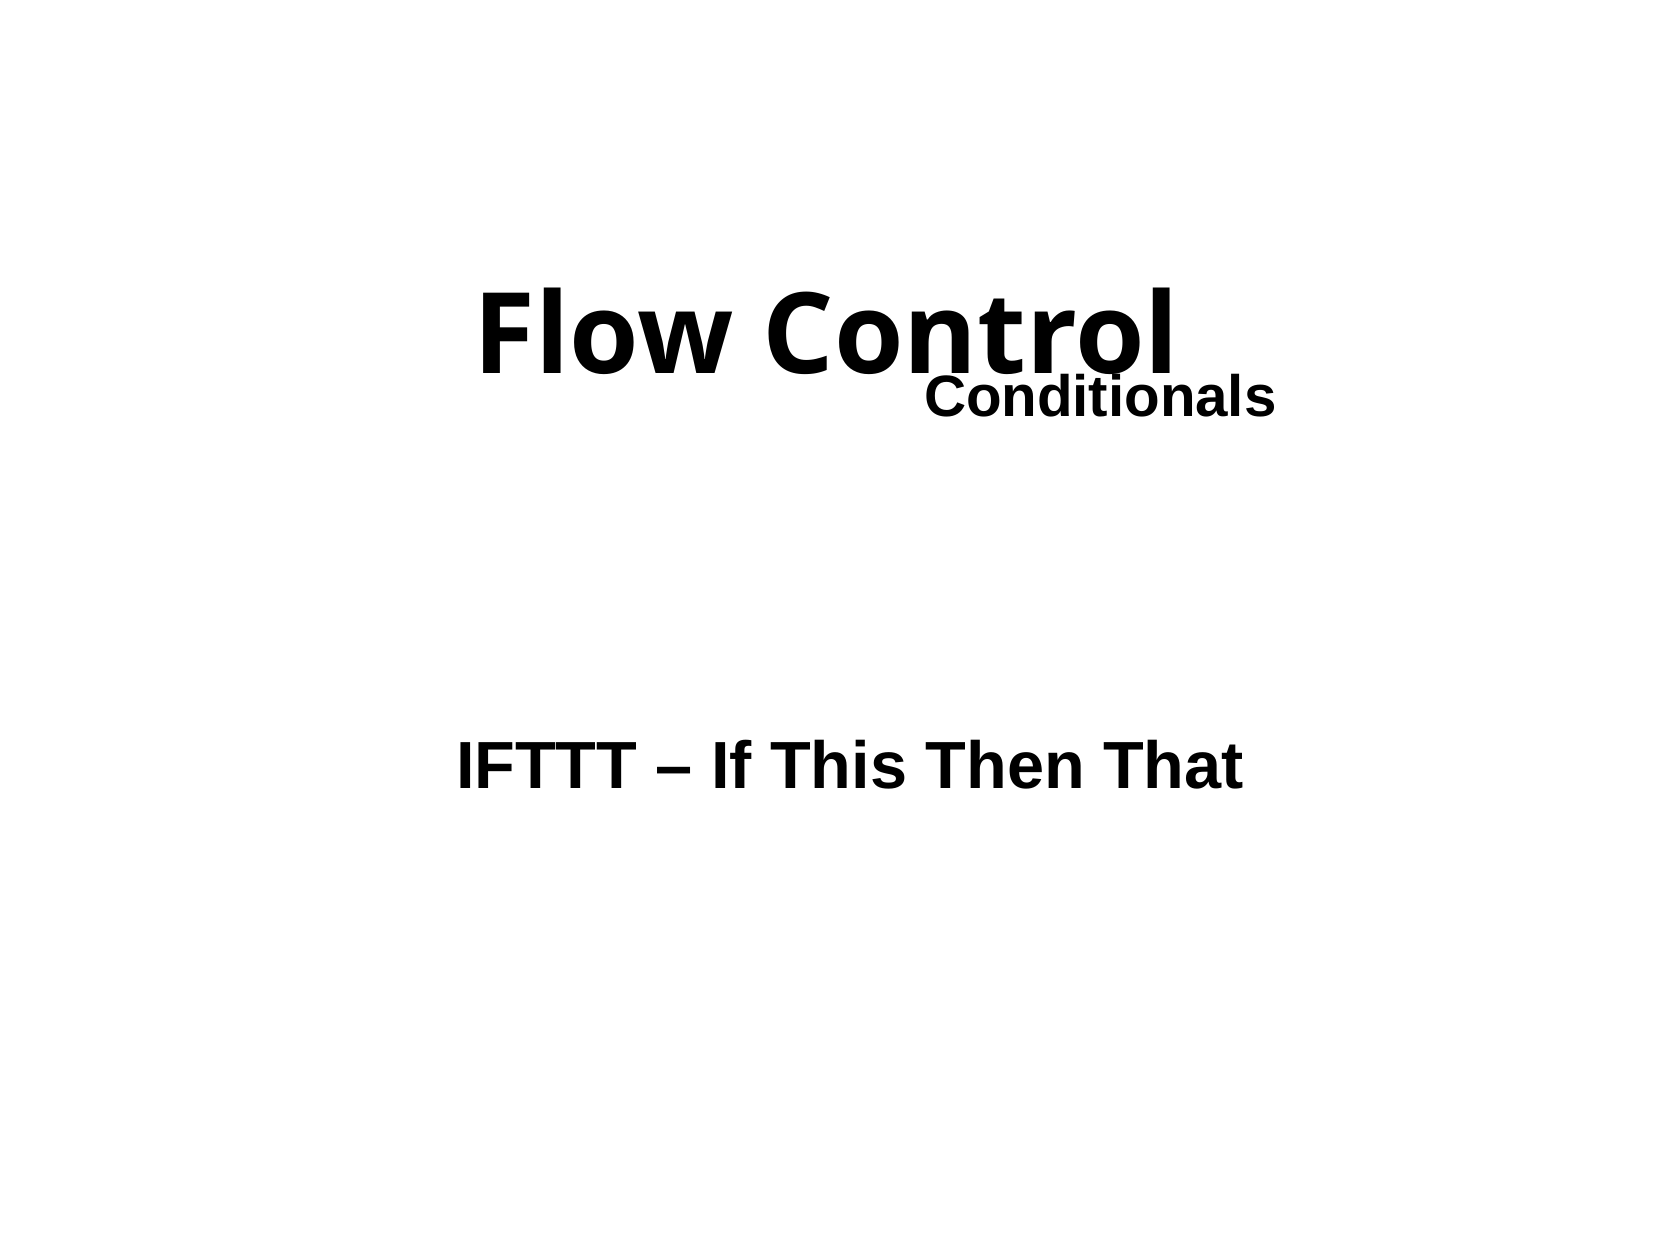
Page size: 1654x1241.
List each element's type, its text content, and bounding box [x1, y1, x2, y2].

text_box Conditionals [909, 356, 1430, 502]
text_box IFTTT – If This Then That [425, 720, 1276, 885]
title Flow Control [82, 226, 1571, 434]
